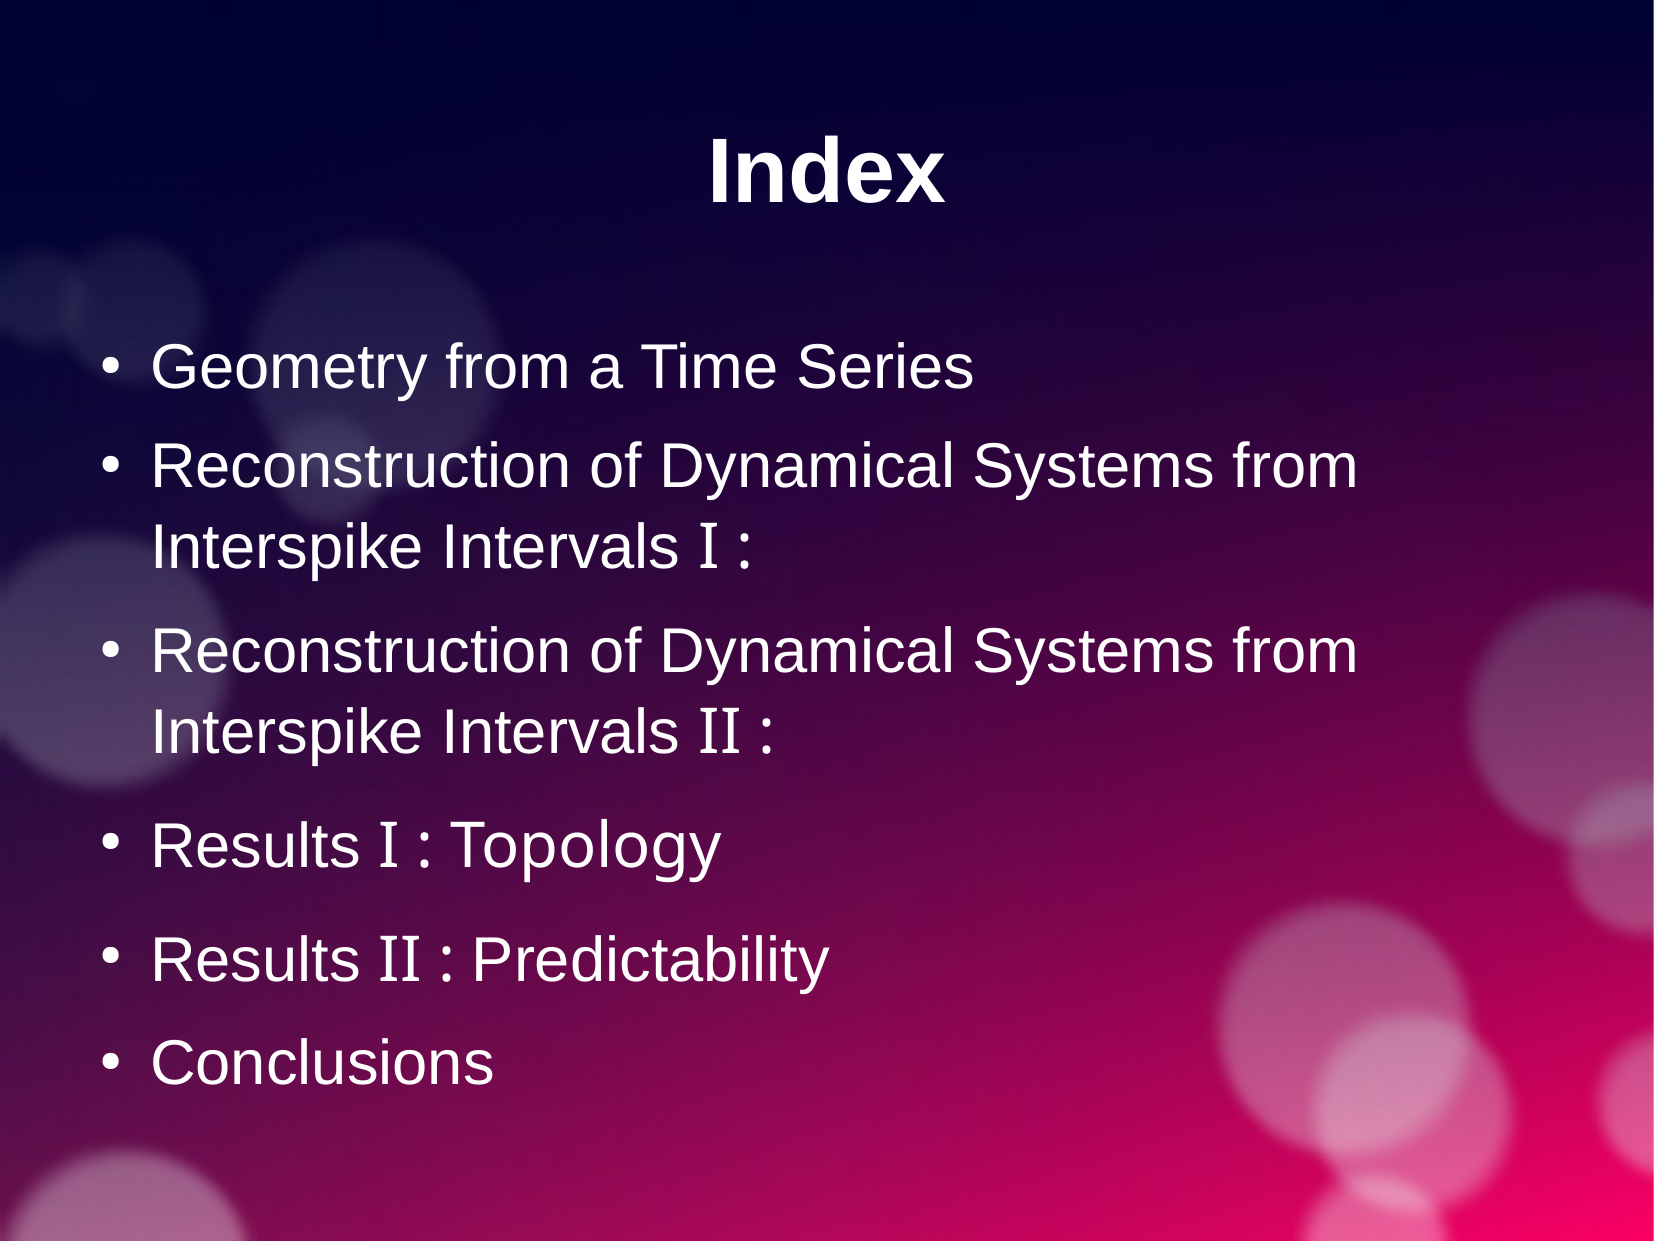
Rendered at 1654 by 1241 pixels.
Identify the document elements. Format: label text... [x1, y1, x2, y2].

list Geometry from a Time Series Reconstruction of Dynamical Systems from Interspike Intervals I : Reconstruction of Dynamical Systems from Interspike Intervals II : Results I : Topology Results II : Predictability Conclusions [82, 331, 1571, 1099]
picture [0, 0, 1654, 1241]
title Index [82, 67, 1571, 275]
